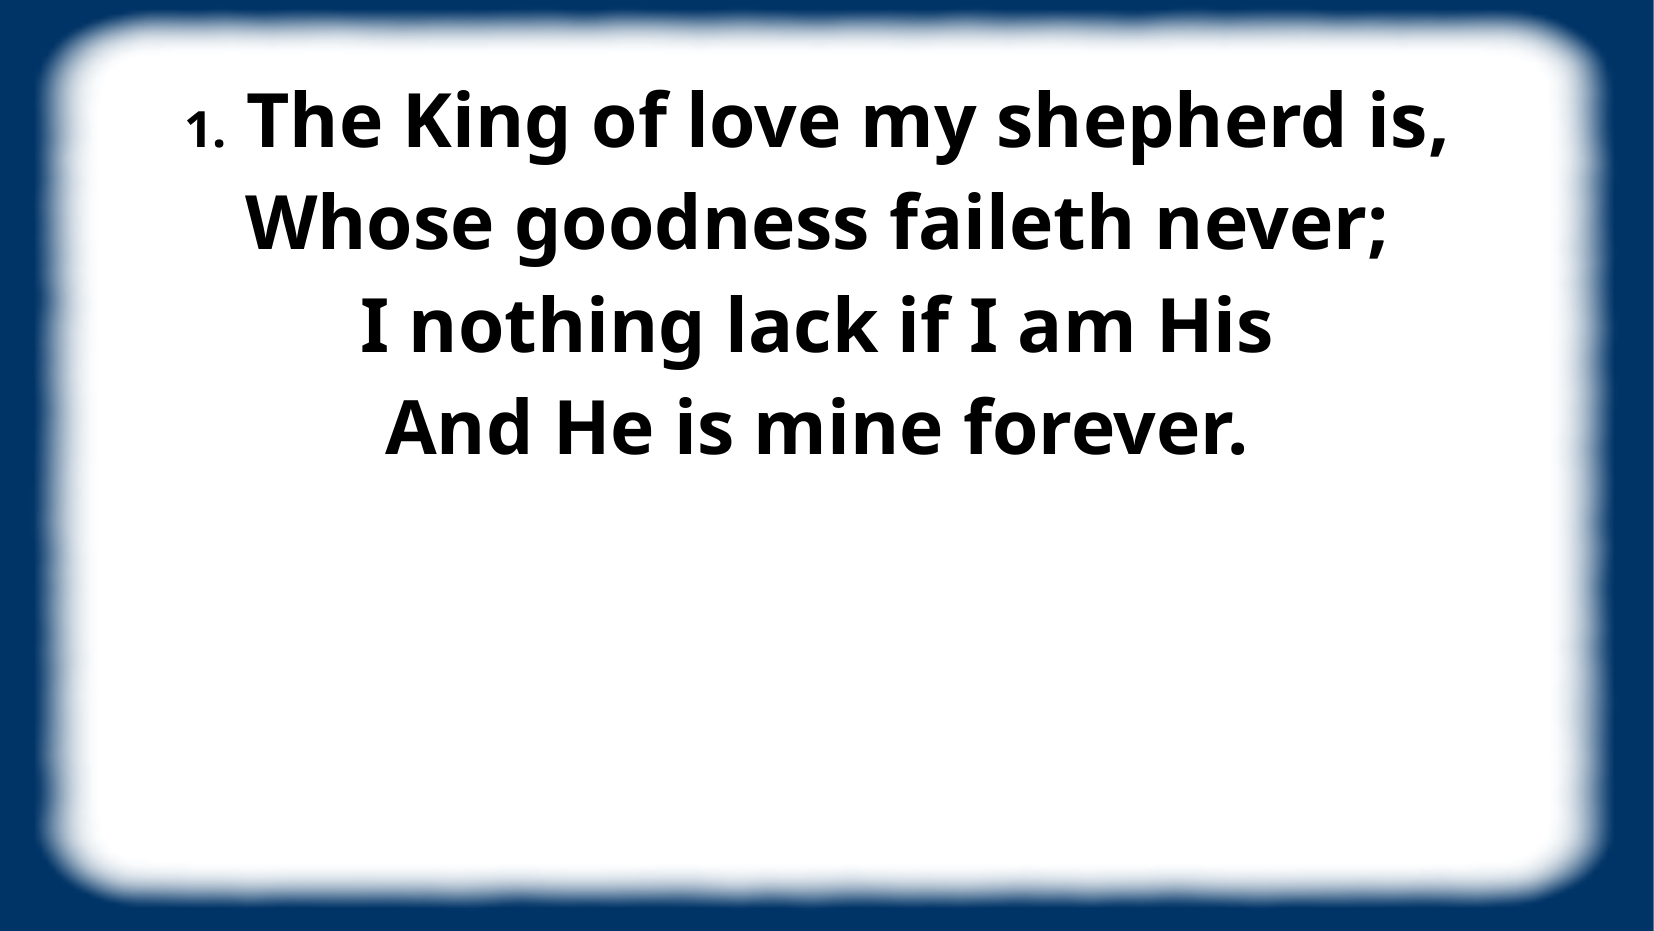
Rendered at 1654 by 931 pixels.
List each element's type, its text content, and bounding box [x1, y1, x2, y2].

picture [0, 0, 1654, 931]
text_box 1. The King of love my shepherd is, Whose goodness faileth never; I nothing lack if I am His And He is mine forever. [90, 60, 1546, 481]
